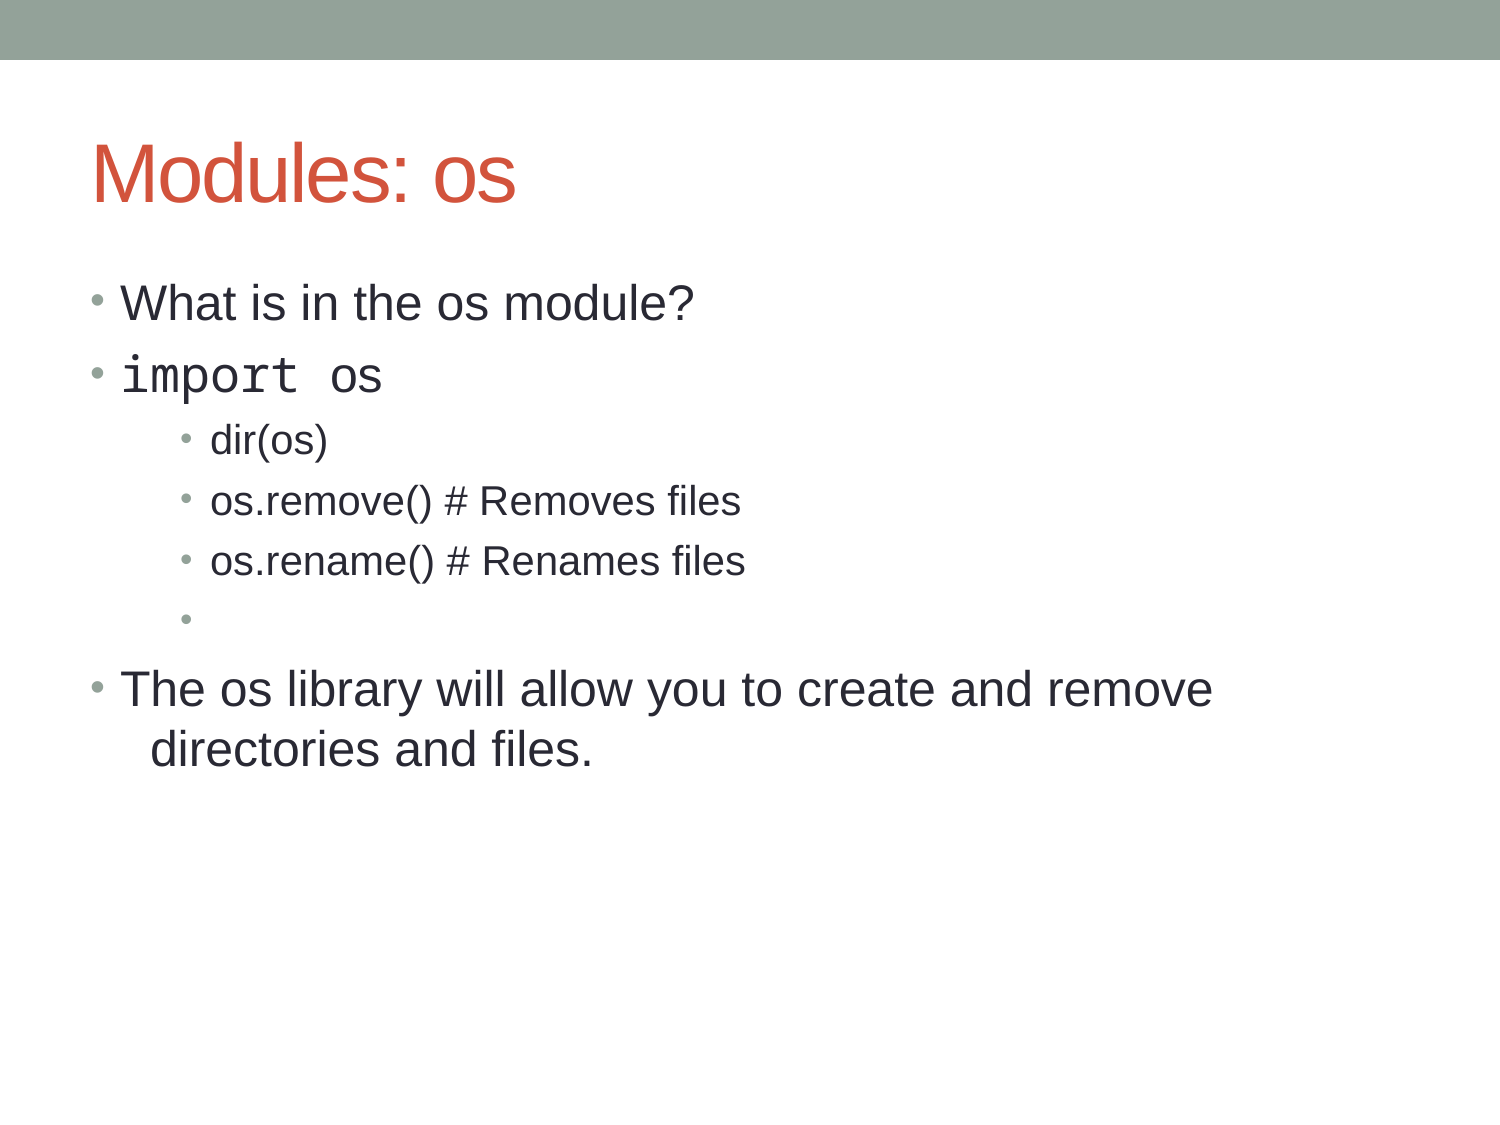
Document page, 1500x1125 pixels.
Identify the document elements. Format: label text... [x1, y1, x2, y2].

title Modules: os [75, 87, 1426, 251]
list What is in the os module? import os dir(os) os.remove() # Removes files os.rename() # Renames files The os library will allow you to create and remove directories and files. [75, 262, 1426, 1063]
